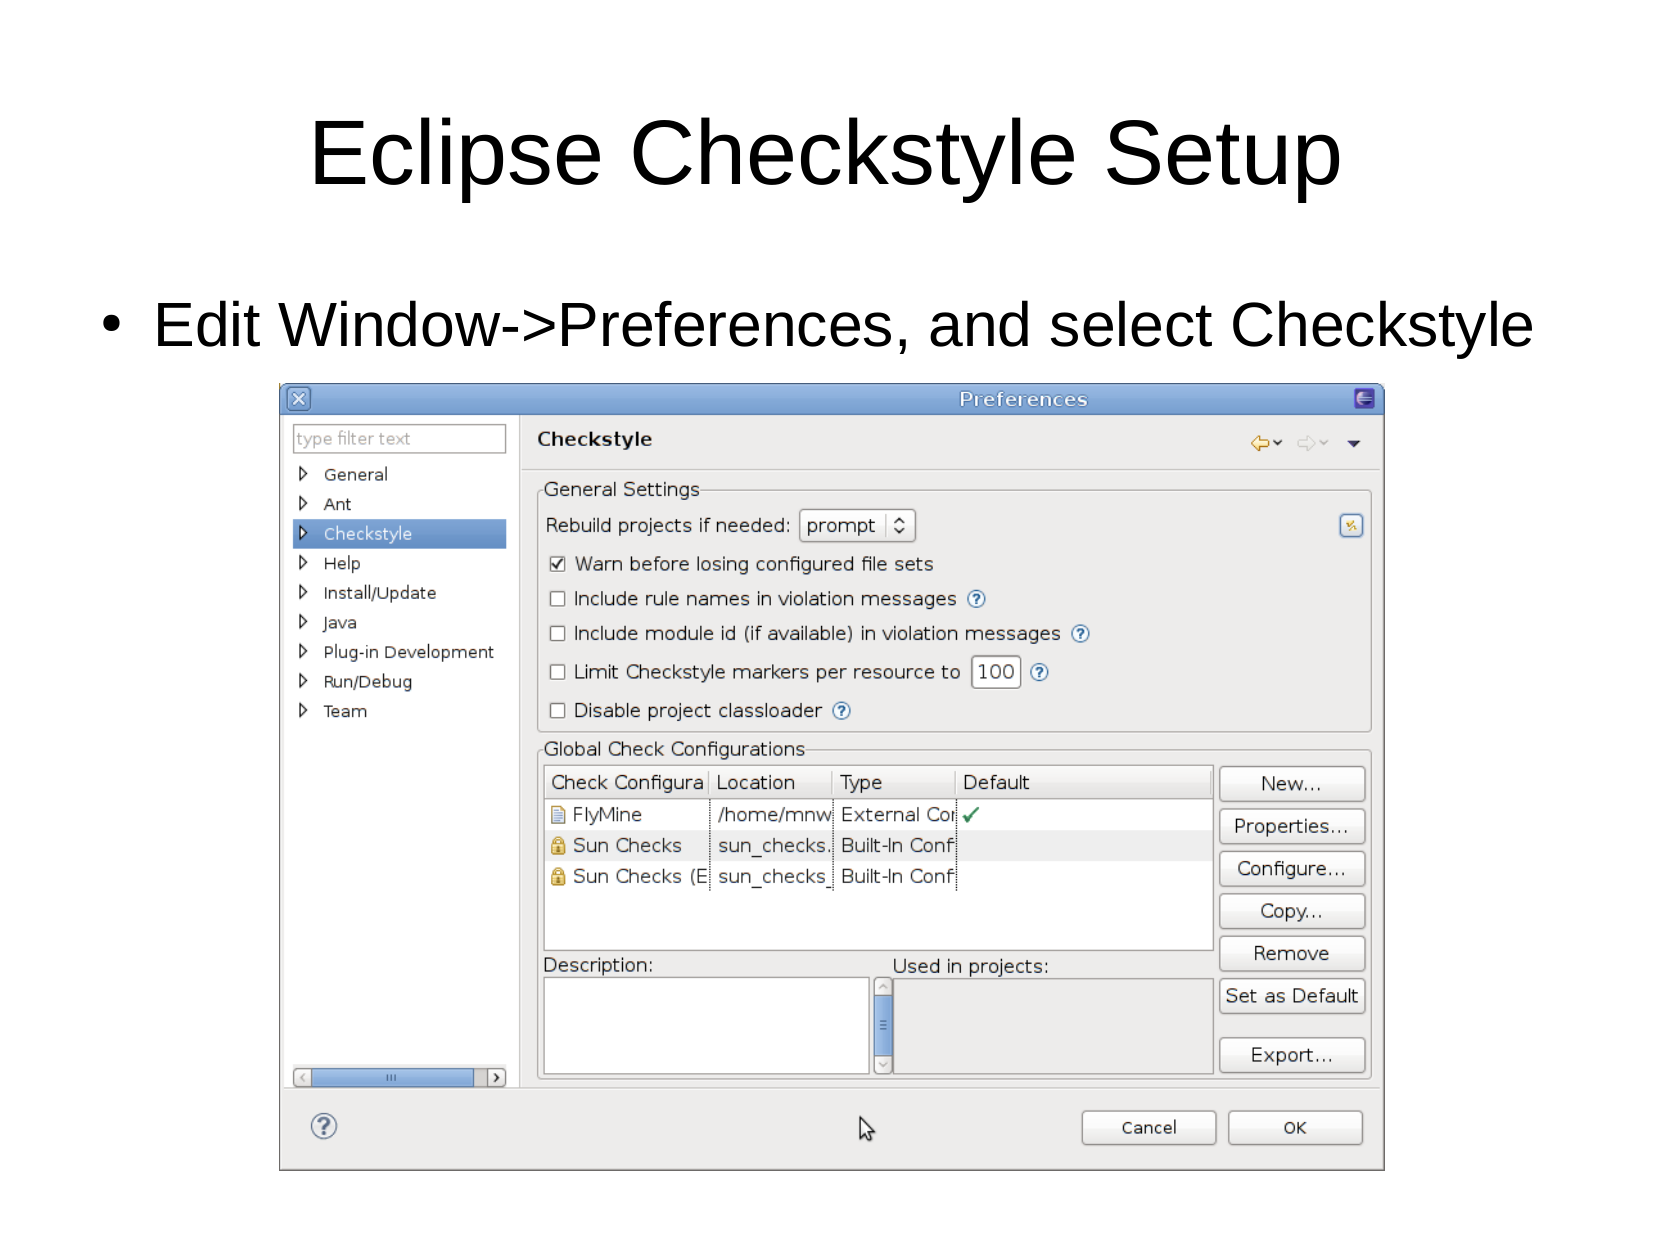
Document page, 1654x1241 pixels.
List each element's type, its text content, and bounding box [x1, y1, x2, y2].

picture [279, 383, 1385, 1171]
list Edit Window->Preferences, and select Checkstyle [82, 290, 1571, 1109]
title Eclipse Checkstyle Setup [82, 49, 1571, 257]
